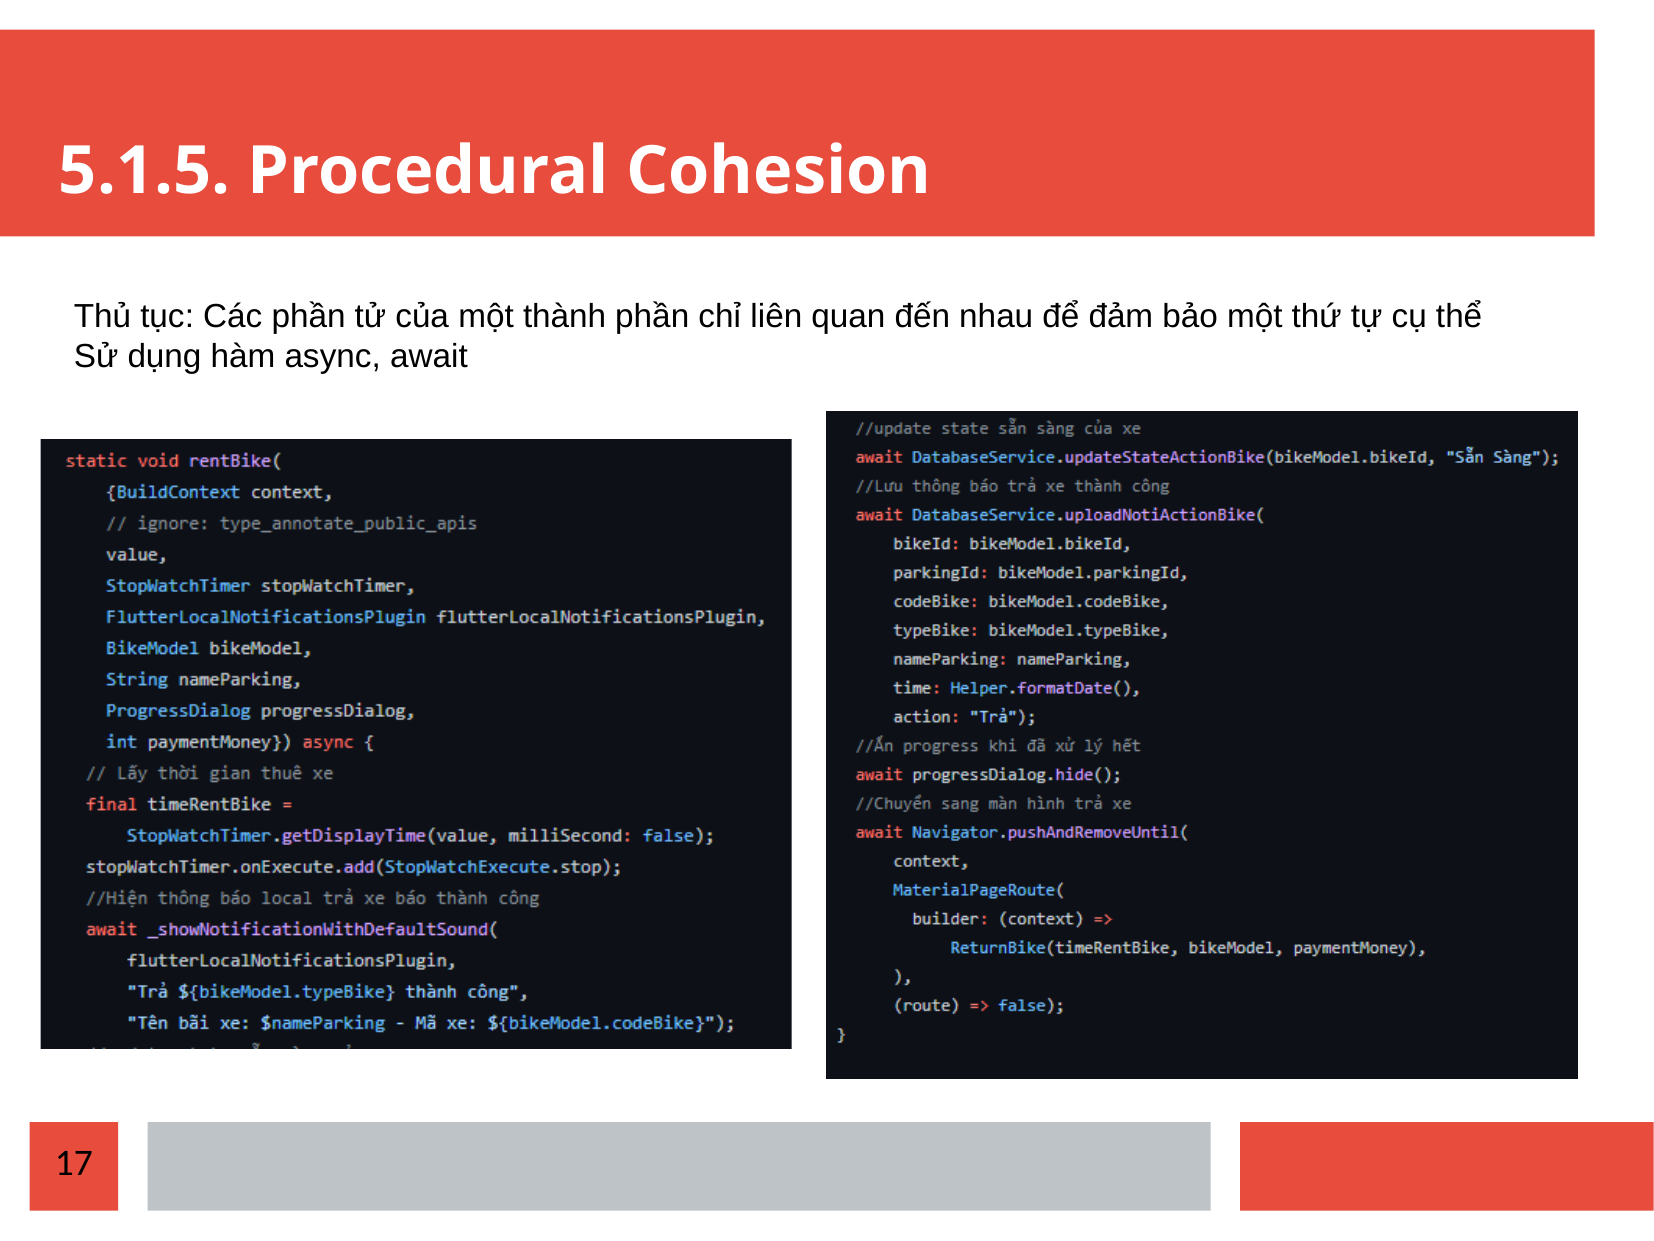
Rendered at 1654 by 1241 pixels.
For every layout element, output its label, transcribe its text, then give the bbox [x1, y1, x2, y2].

text_box 14 [29, 1122, 119, 1211]
title 5.1.5. Procedural Cohesion [59, 59, 1595, 207]
text_box Thủ tục: Các phần tử của một thành phần chỉ liên quan đến nhau để đảm bảo một thứ tự cụ thể Sử dụng hàm async, await [59, 286, 1654, 383]
picture [826, 411, 1578, 1079]
picture [40, 439, 792, 1049]
